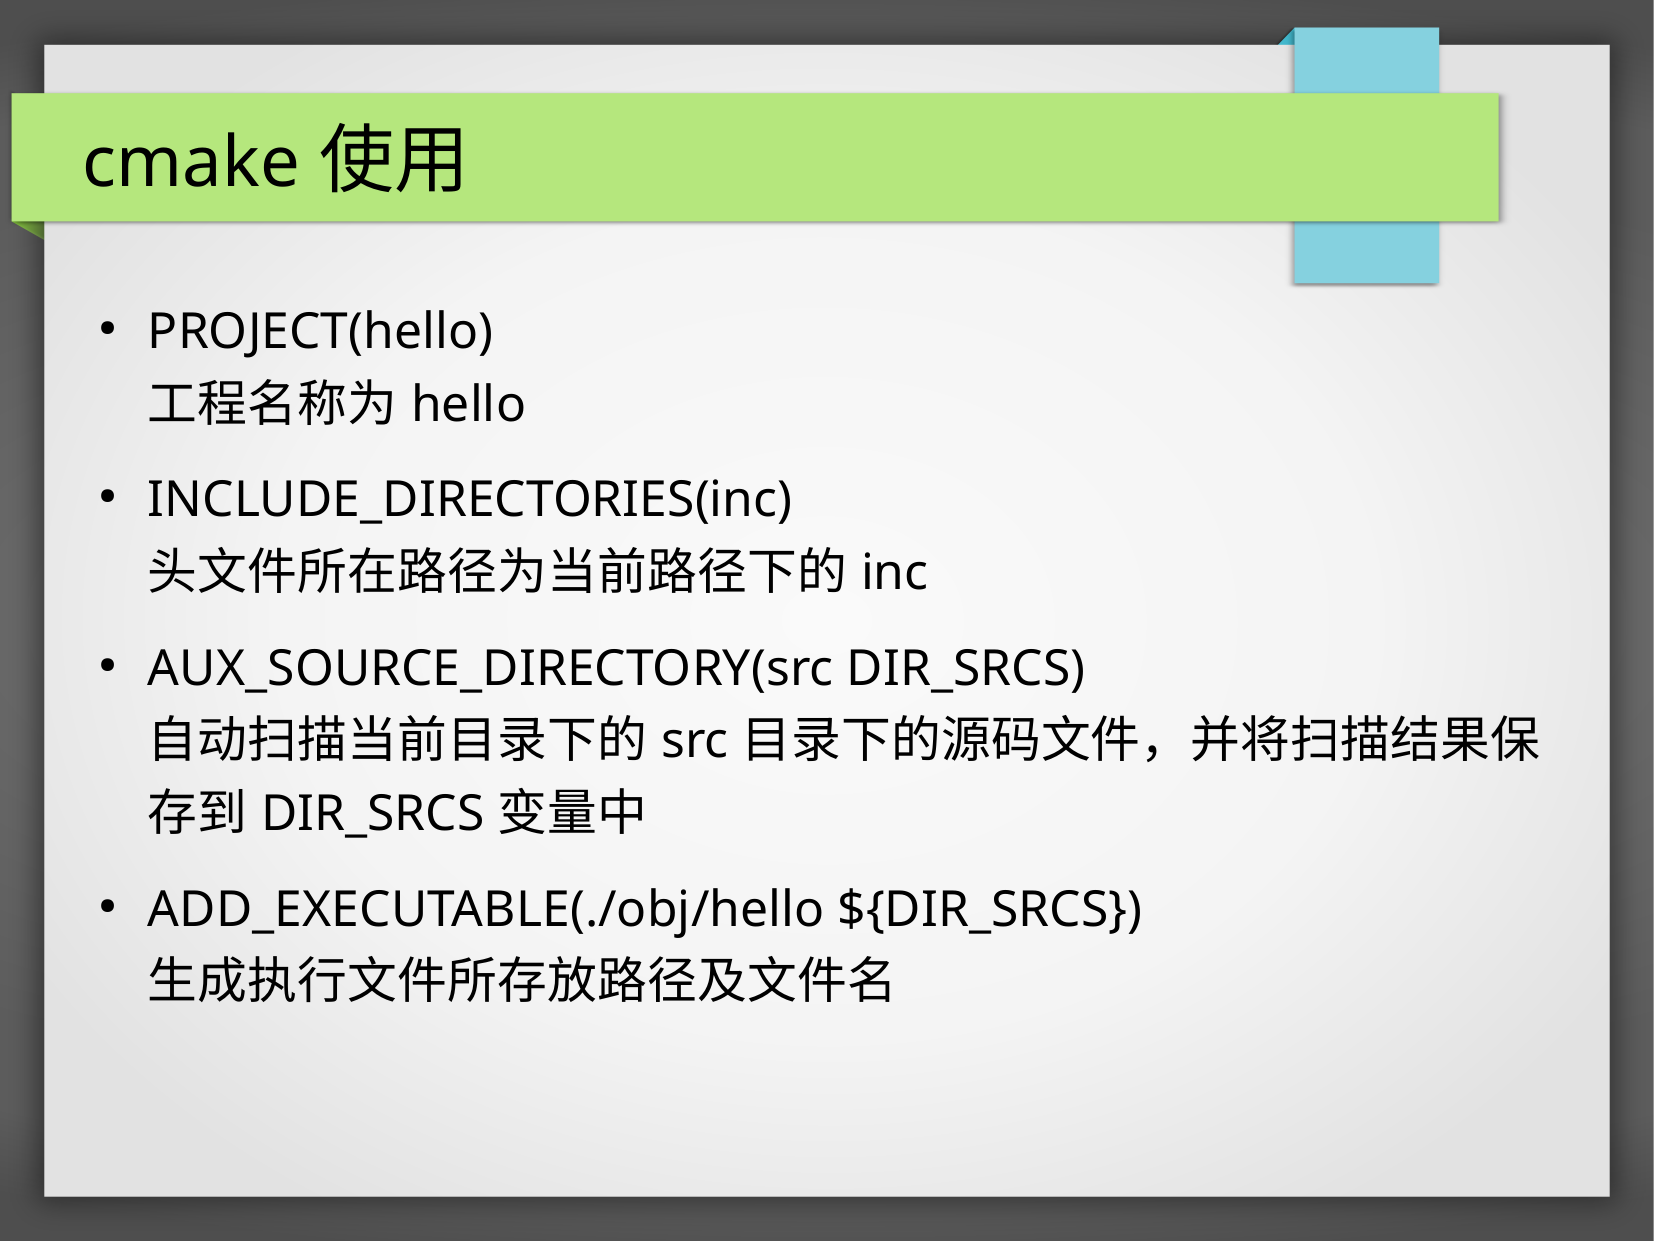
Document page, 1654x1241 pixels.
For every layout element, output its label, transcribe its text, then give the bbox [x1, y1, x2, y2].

title cmake使用 [82, 94, 1264, 213]
picture [0, 0, 1654, 1241]
list PROJECT(hello) 工程名称为hello INCLUDE_DIRECTORIES(inc) 头文件所在路径为当前路径下的inc AUX_SOURCE_DIRECTORY(src DIR_SRCS) 自动扫描当前目录下的src目录下的源码文件，并将扫描结果保存到DIR_SRCS变量中 ADD_EXECUTABLE(./obj/hello ${DIR_SRCS}) 生成执行文件所存放路径及文件名 [82, 295, 1571, 1015]
